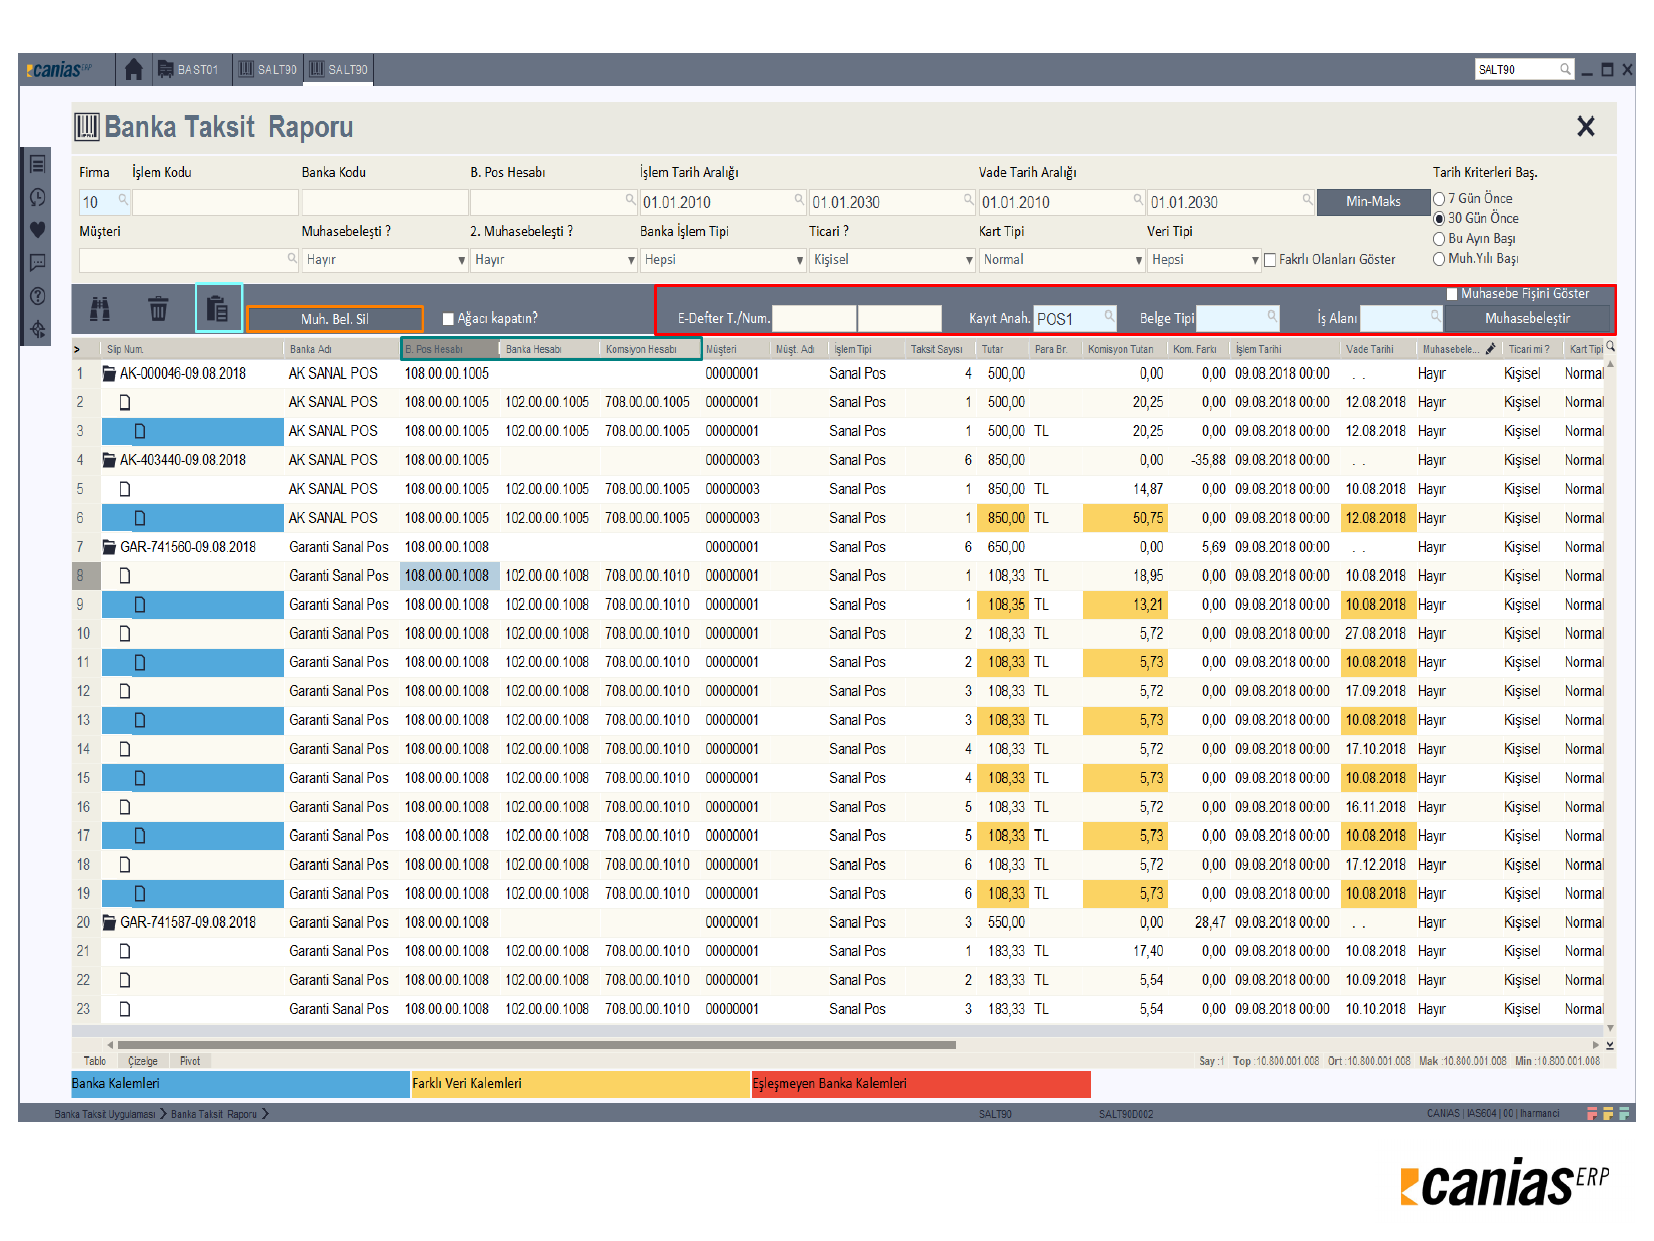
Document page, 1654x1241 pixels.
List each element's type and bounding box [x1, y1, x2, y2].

picture [1375, 1139, 1635, 1223]
picture [18, 53, 1636, 1123]
